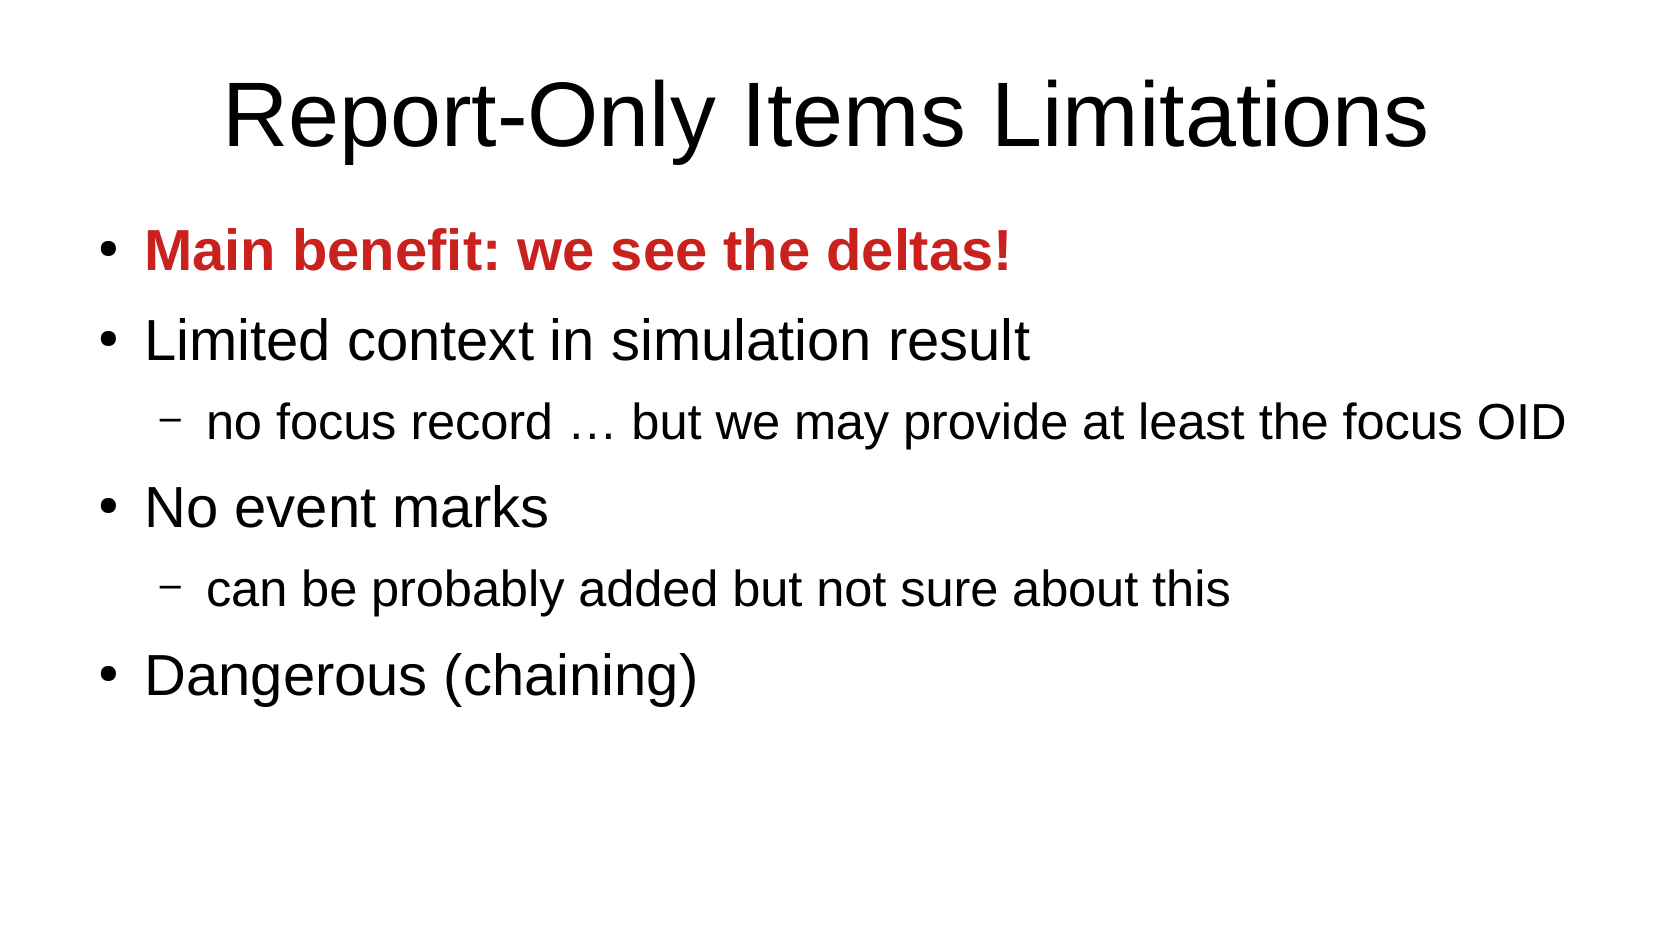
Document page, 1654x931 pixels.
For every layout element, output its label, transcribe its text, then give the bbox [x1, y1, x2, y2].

title Report-Only Items Limitations [82, 37, 1571, 193]
list Main benefit: we see the deltas! Limited context in simulation result no focus record … but we may provide at least the focus OID No event marks can be probably added but not sure about this Dangerous (chaining) [82, 217, 1571, 758]
